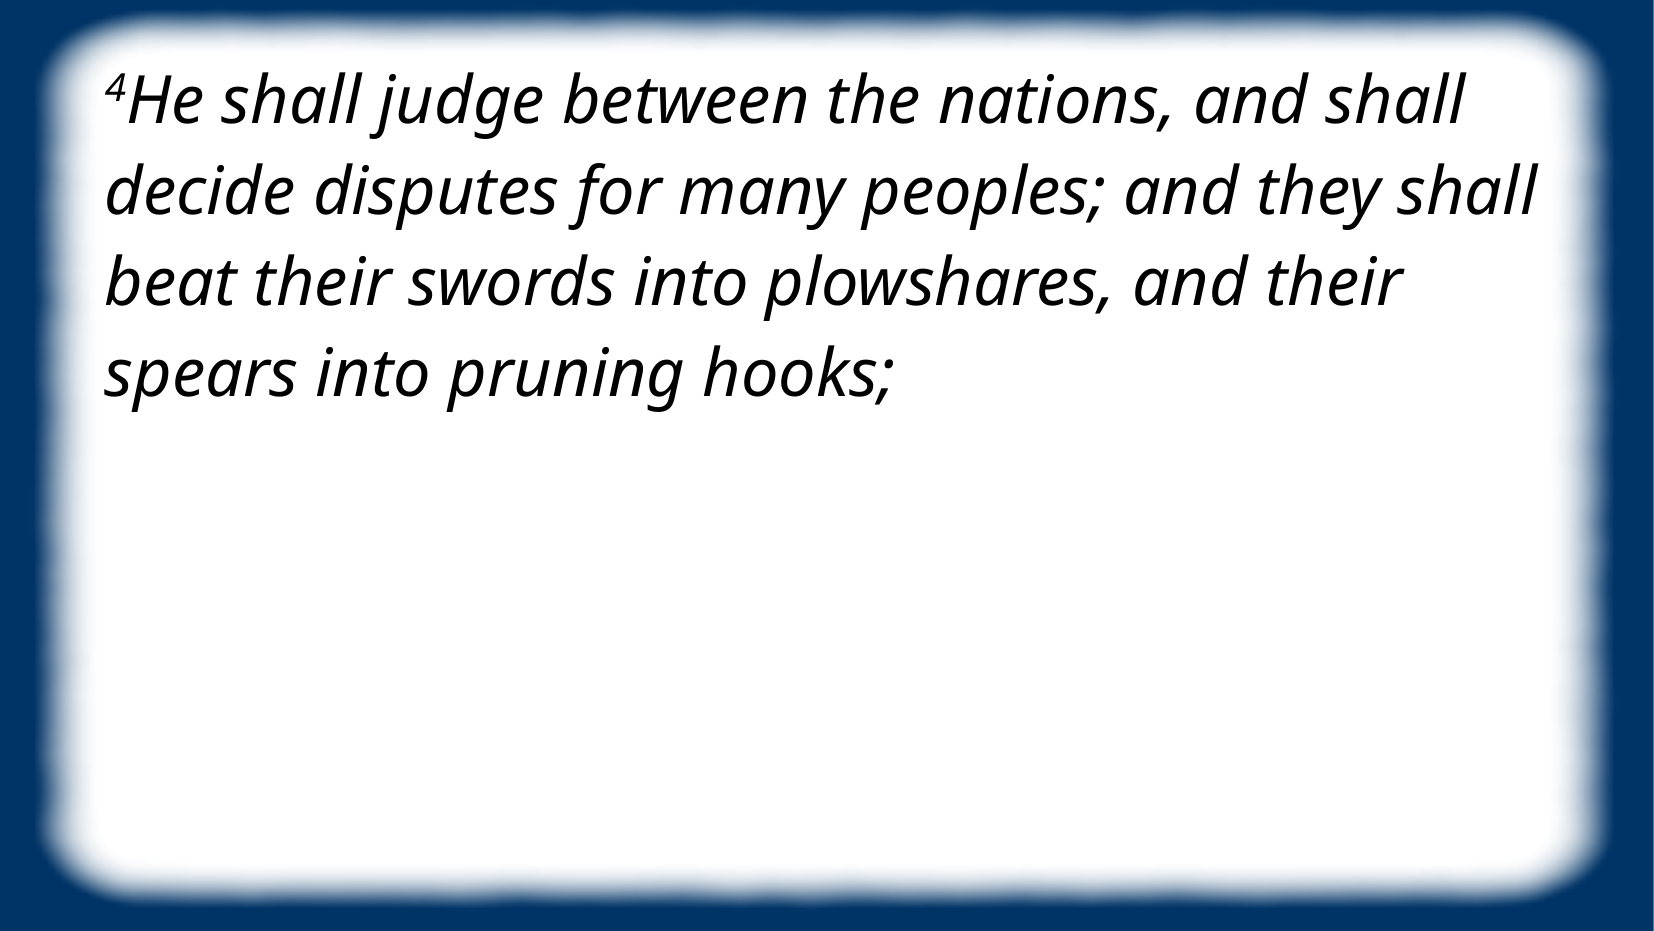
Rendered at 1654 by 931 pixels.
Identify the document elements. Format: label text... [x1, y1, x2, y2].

text_box 4He shall judge between the nations, and shall decide disputes for many peoples; and they shall beat their swords into plowshares, and their spears into pruning hooks; [90, 45, 1561, 415]
picture [0, 0, 1654, 931]
